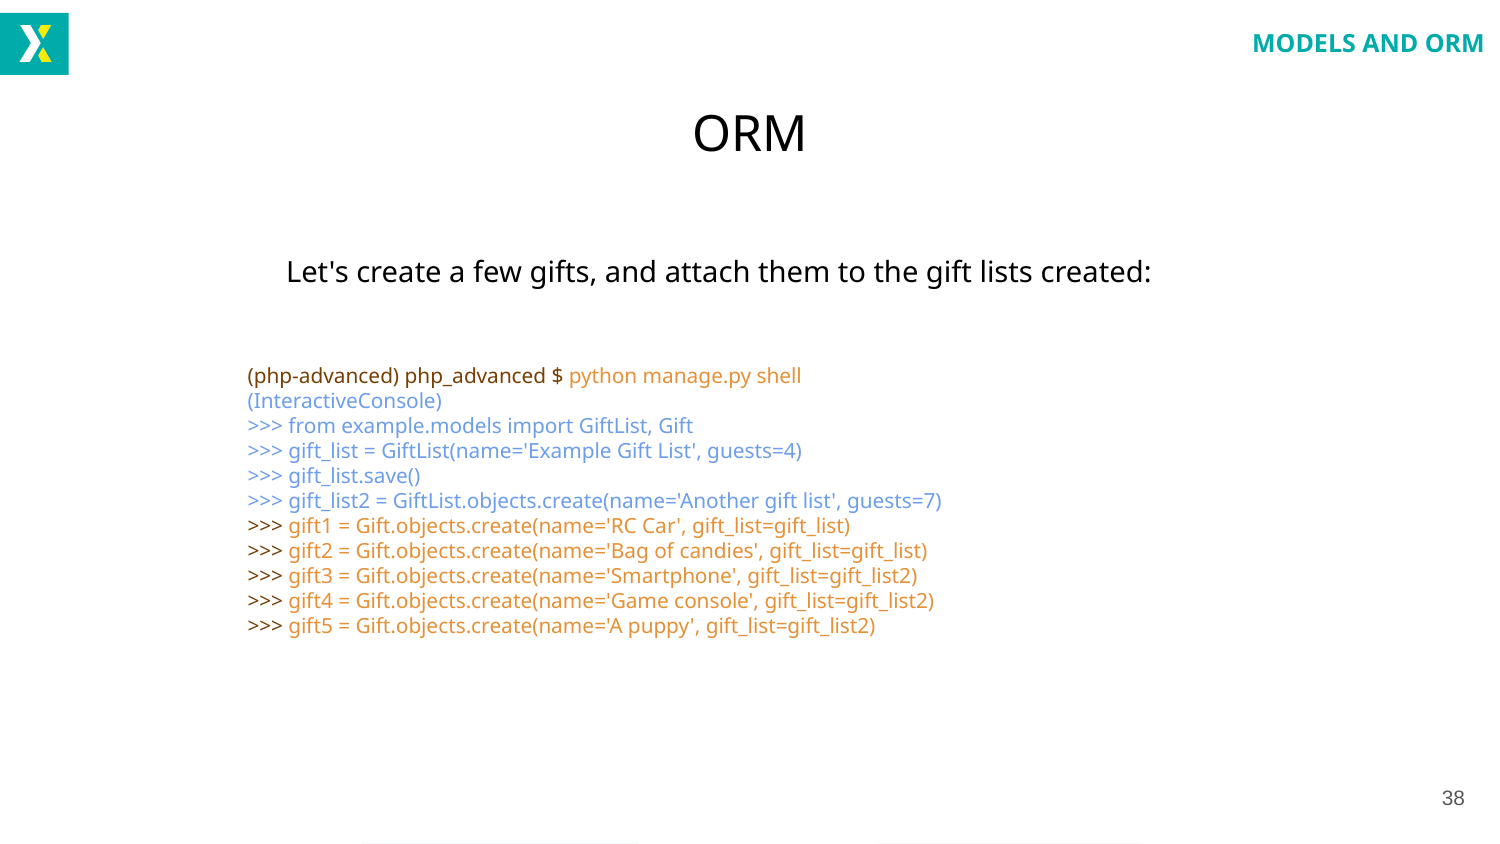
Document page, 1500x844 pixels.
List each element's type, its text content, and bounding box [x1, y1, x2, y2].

slide_number <number> [1389, 764, 1480, 830]
picture [17, 25, 54, 62]
text_box (php-advanced) php_advanced $ python manage.py shell (InteractiveConsole) >>> from example.models import GiftList, Gift >>> gift_list = GiftList(name='Example Gift List', guests=4) >>> gift_list.save() >>> gift_list2 = GiftList.objects.create(name='Another gift list', guests=7) >>> gift1 = Gift.objects.create(name='RC Car', gift_list=gift_list) >>> gift2 = Gift.objects.create(name='Bag of candies', gift_list=gift_list) >>> gift3 = Gift.objects.create(name='Smartphone', gift_list=gift_list2) >>> gift4 = Gift.objects.create(name='Game console', gift_list=gift_list2) >>> gift5 = Gift.objects.create(name='A puppy', gift_list=gift_list2) [232, 347, 1268, 770]
text_box ORM [115, 86, 1385, 181]
text_box Let's create a few gifts, and attach them to the gift lists created: [71, 220, 1367, 664]
